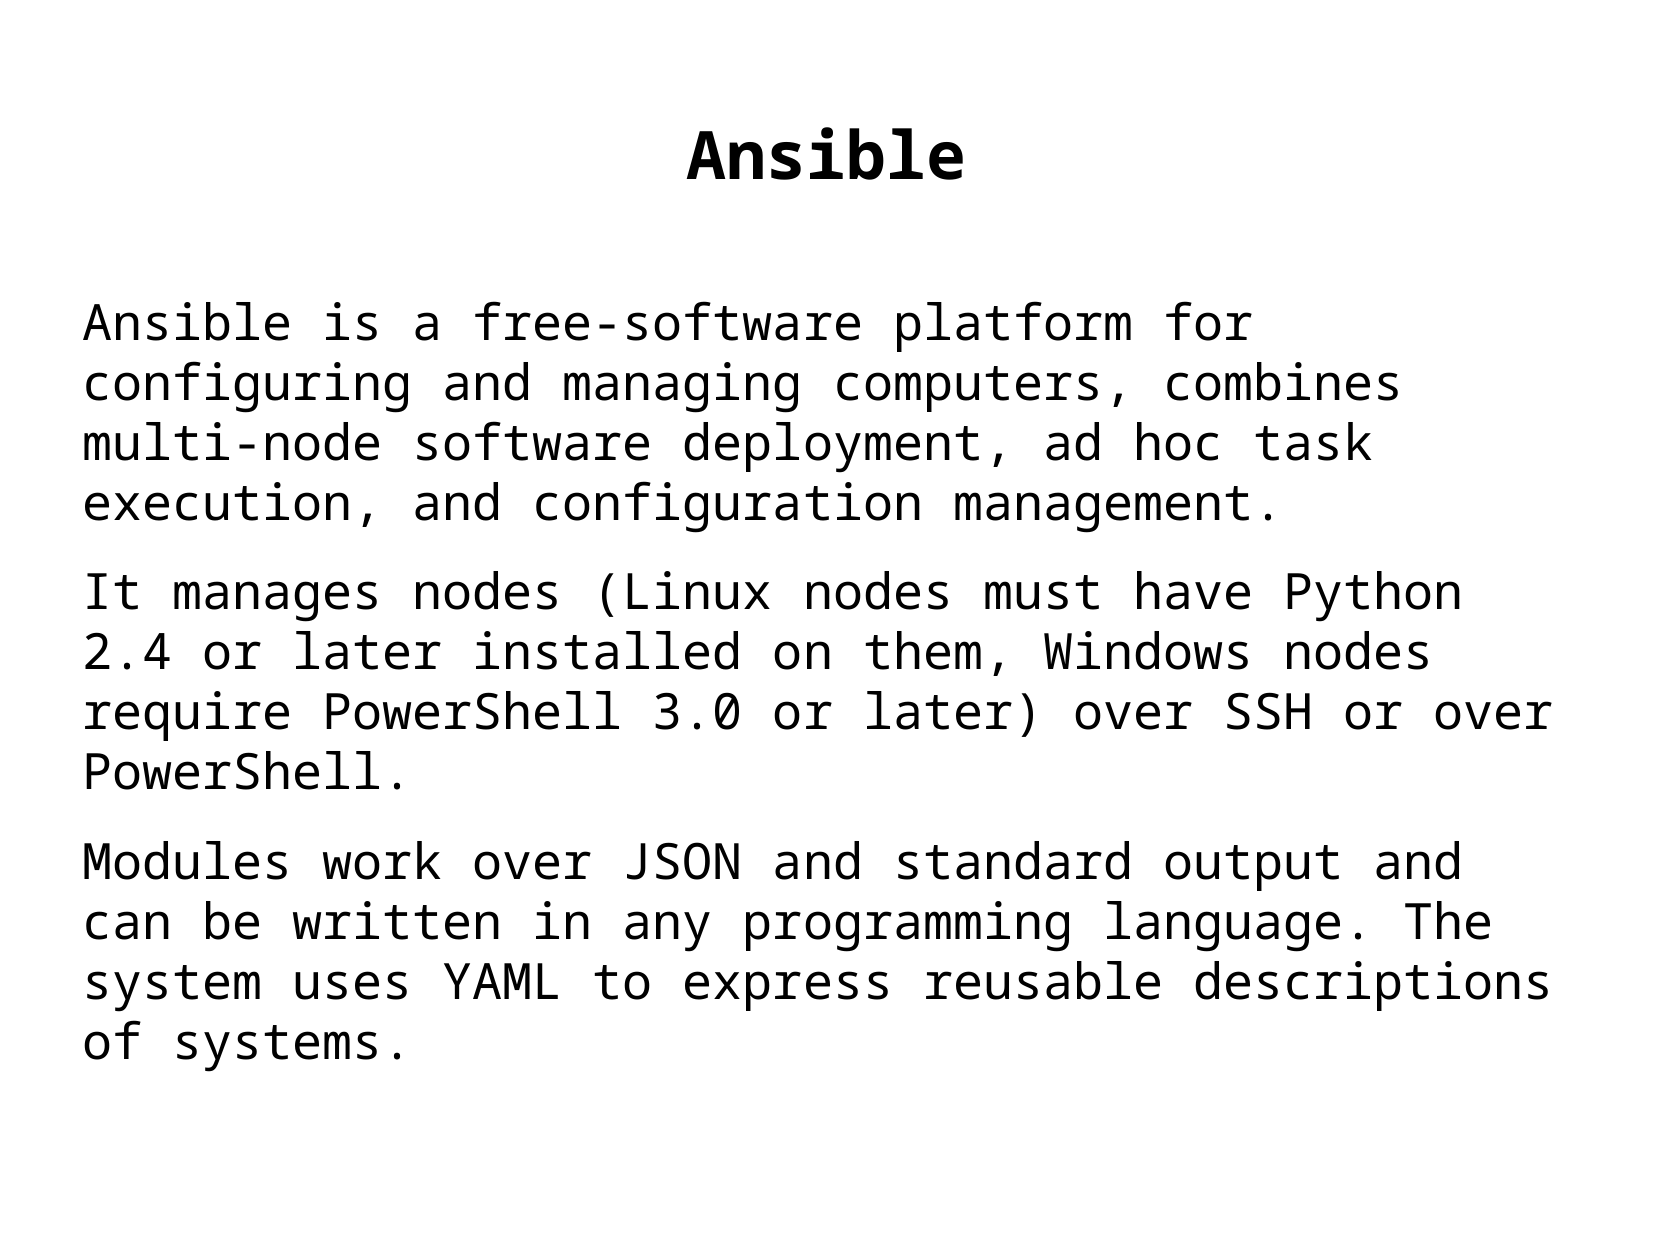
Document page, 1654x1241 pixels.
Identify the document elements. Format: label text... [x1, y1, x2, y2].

list Ansible is a free-software platform for configuring and managing computers, combines multi-node software deployment, ad hoc task execution, and configuration management. It manages nodes (Linux nodes must have Python 2.4 or later installed on them, Windows nodes require PowerShell 3.0 or later) over SSH or over PowerShell. Modules work over JSON and standard output and can be written in any programming language. The system uses YAML to express reusable descriptions of systems. [82, 290, 1571, 1134]
title Ansible [82, 49, 1571, 257]
